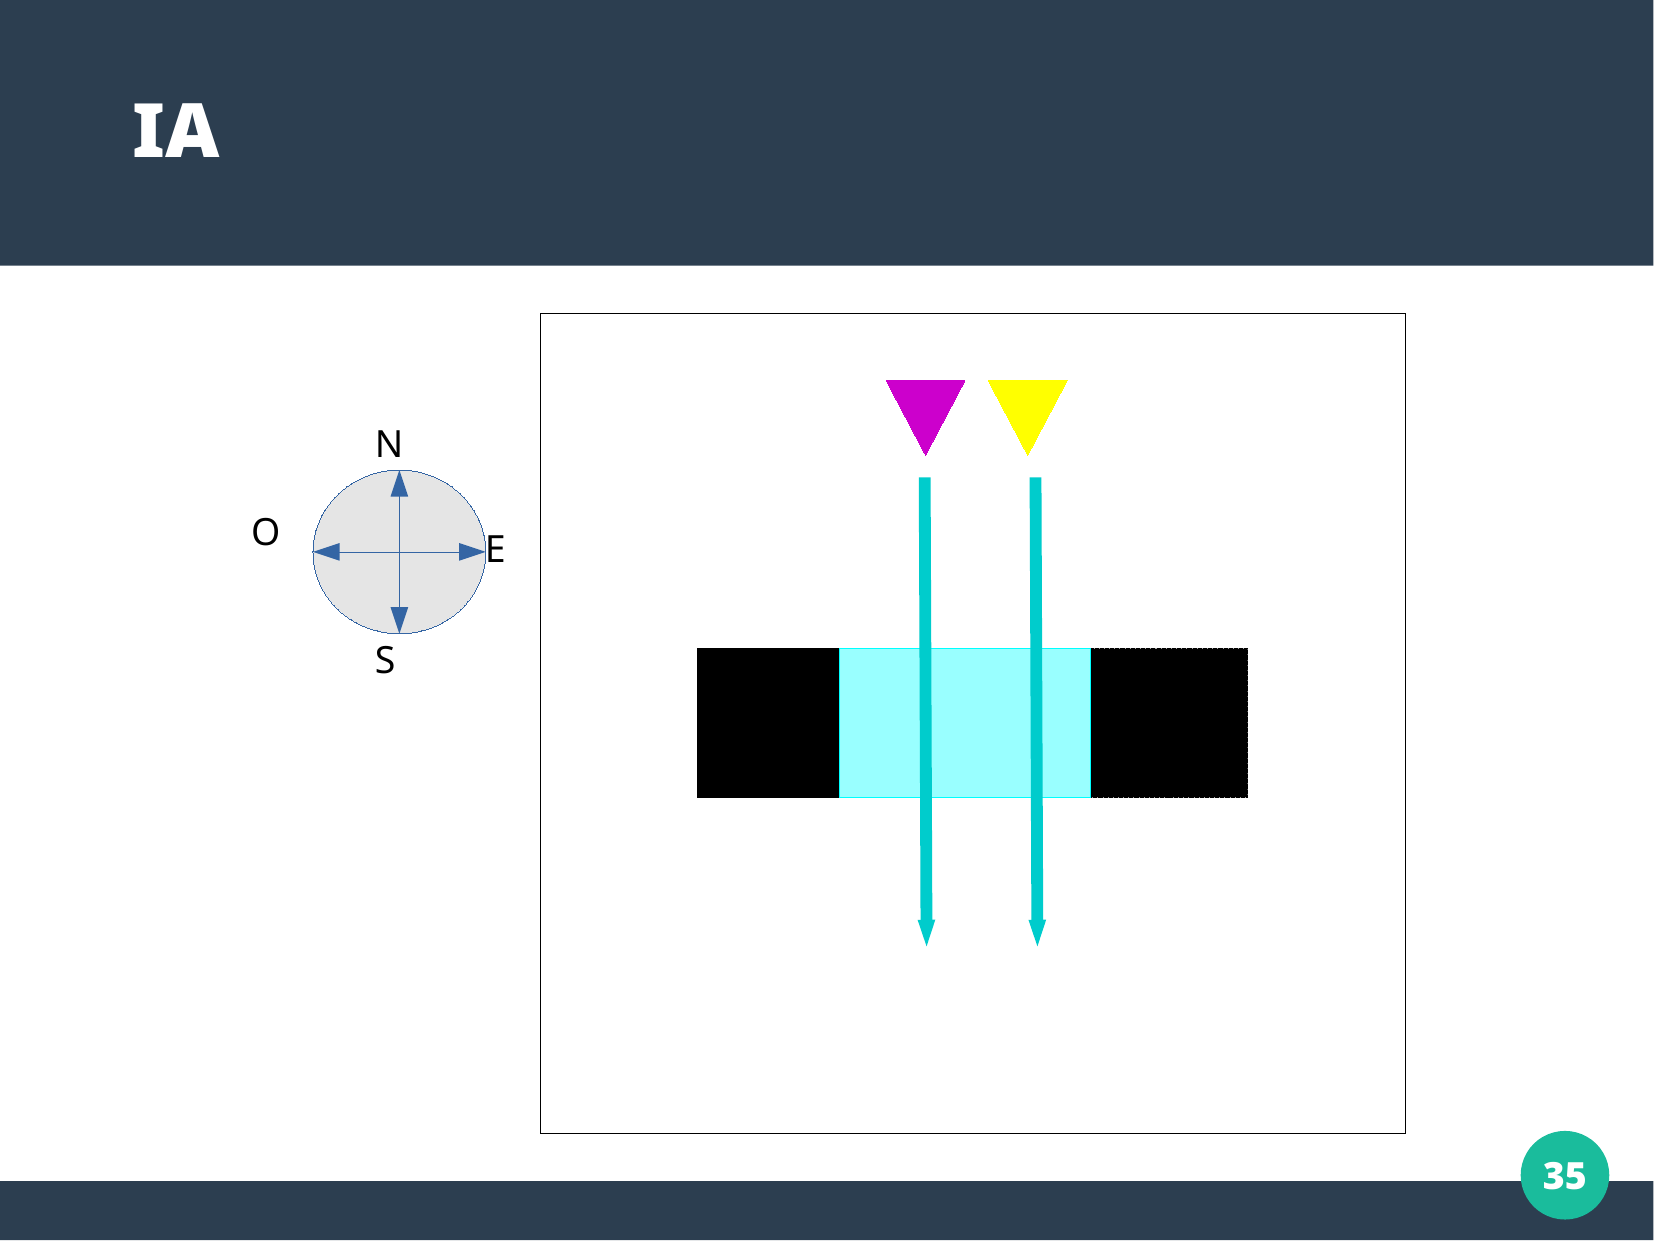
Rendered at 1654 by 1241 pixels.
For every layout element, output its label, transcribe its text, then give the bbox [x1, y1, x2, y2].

text_box E [470, 514, 541, 590]
text_box [988, 380, 1068, 456]
text_box S [360, 626, 431, 701]
text_box O [236, 497, 309, 579]
text_box [540, 313, 1406, 1134]
text_box [312, 552, 399, 626]
text_box N [360, 410, 431, 485]
text_box [886, 380, 965, 456]
text_box [400, 475, 476, 552]
title IA [59, 49, 1595, 207]
text_box [400, 553, 476, 629]
text_box [1043, 648, 1248, 798]
text_box [932, 648, 1030, 798]
text_box [313, 479, 399, 552]
text_box [697, 648, 920, 798]
